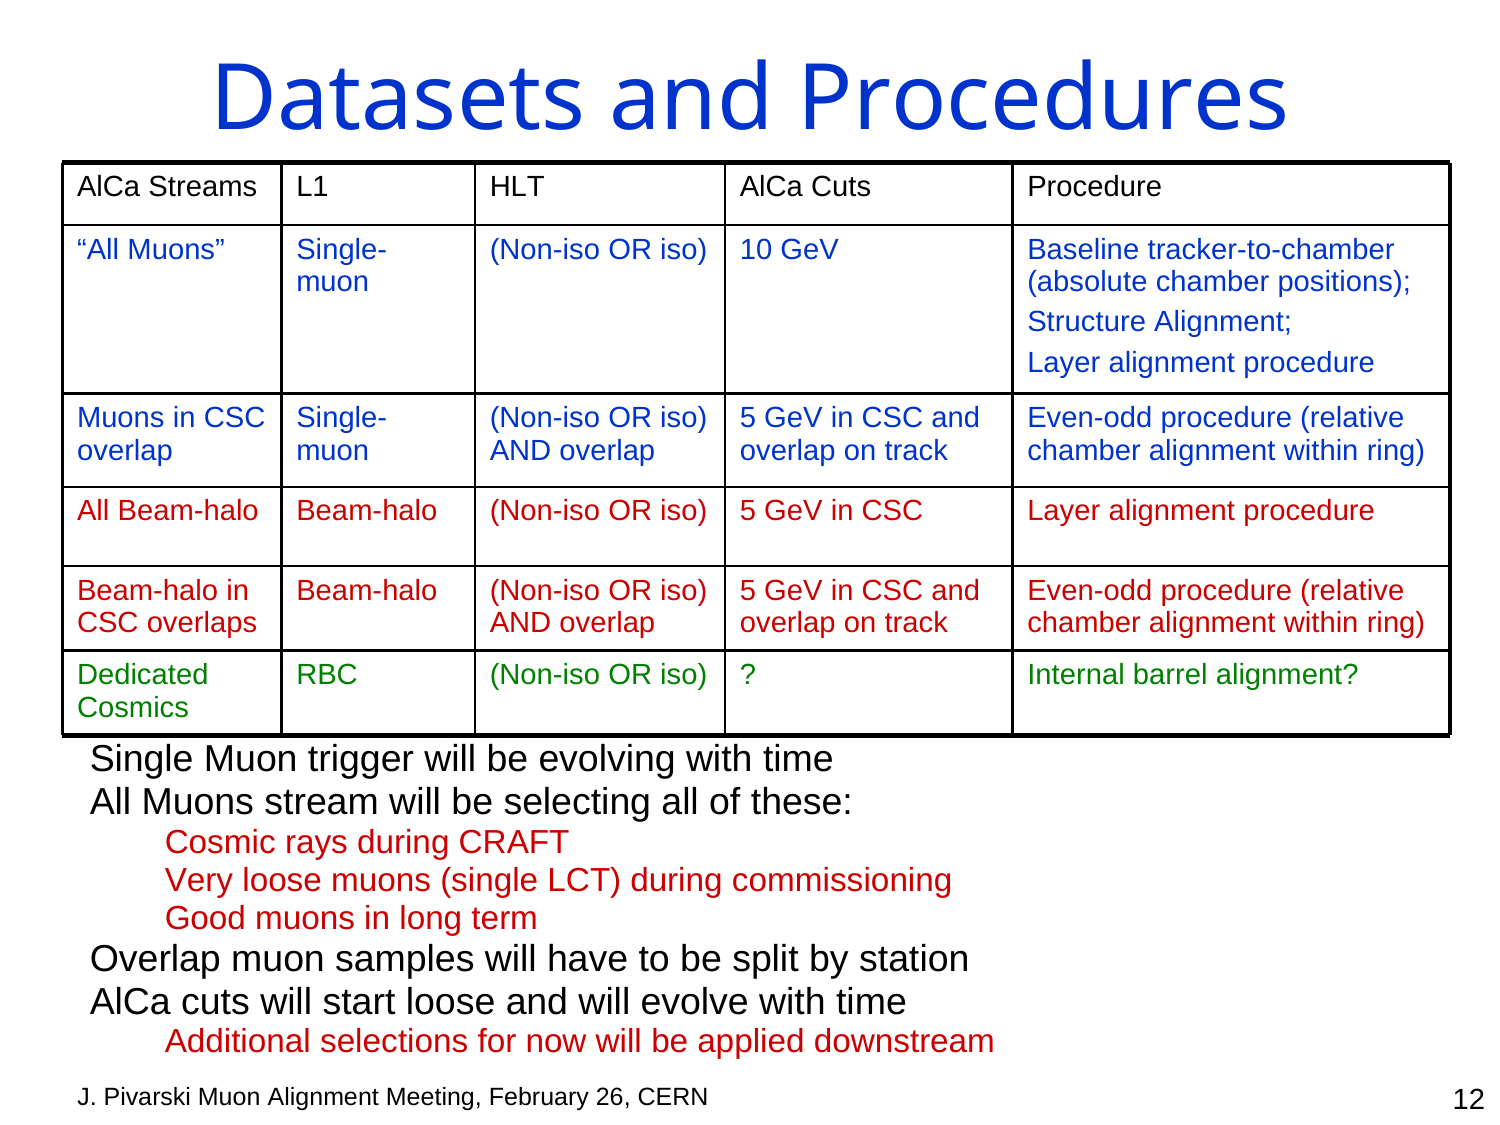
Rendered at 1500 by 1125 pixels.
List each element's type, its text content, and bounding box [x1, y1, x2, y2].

text_box (Non-iso OR iso) AND overlap [476, 395, 724, 486]
text_box L1 [283, 165, 474, 224]
text_box Beam-halo in CSC overlaps [64, 567, 280, 649]
text_box ? [726, 652, 1011, 733]
text_box AlCa Cuts [726, 165, 1011, 224]
text_box Beam-halo [283, 488, 474, 565]
text_box Dedicated Cosmics [64, 652, 280, 733]
title Datasets and Procedures [75, 0, 1426, 160]
text_box 10 GeV [726, 226, 1011, 392]
text_box Even-odd procedure (relative chamber alignment within ring) [1014, 567, 1448, 649]
text_box (Non-iso OR iso) AND overlap [476, 567, 724, 649]
text_box 5 GeV in CSC and overlap on track [726, 395, 1011, 486]
text_box HLT [476, 165, 724, 224]
text_box Layer alignment procedure [1014, 488, 1448, 565]
text_box “All Muons” [64, 226, 280, 392]
text_box Single-muon [283, 395, 474, 486]
text_box Muons in CSC overlap [64, 395, 280, 486]
text_box Even-odd procedure (relative chamber alignment within ring) [1014, 395, 1448, 486]
text_box AlCa Streams [64, 165, 280, 224]
list Single Muon trigger will be evolving with time All Muons stream will be selecting all of these: Cosmic rays during CRAFT Very loose muons (single LCT) during commissioning Good muons in long term Overlap muon samples will have to be split by station AlCa cuts will start loose and will evolve with time Additional selections for now will be applied downstream [75, 738, 1426, 1088]
text_box Single-muon [283, 226, 474, 392]
text_box (Non-iso OR iso) [476, 652, 724, 733]
text_box Internal barrel alignment? [1014, 652, 1448, 733]
text_box 5 GeV in CSC [726, 488, 1011, 565]
text_box RBC [283, 652, 474, 733]
text_box All Beam-halo [64, 488, 280, 565]
text_box Procedure [1014, 165, 1448, 224]
text_box (Non-iso OR iso) [476, 226, 724, 392]
text_box (Non-iso OR iso) [476, 488, 724, 565]
text_box 5 GeV in CSC and overlap on track [726, 567, 1011, 649]
text_box Baseline tracker-to-chamber (absolute chamber positions); Structure Alignment; Layer alignment procedure [1014, 226, 1448, 392]
text_box Beam-halo [283, 567, 474, 649]
